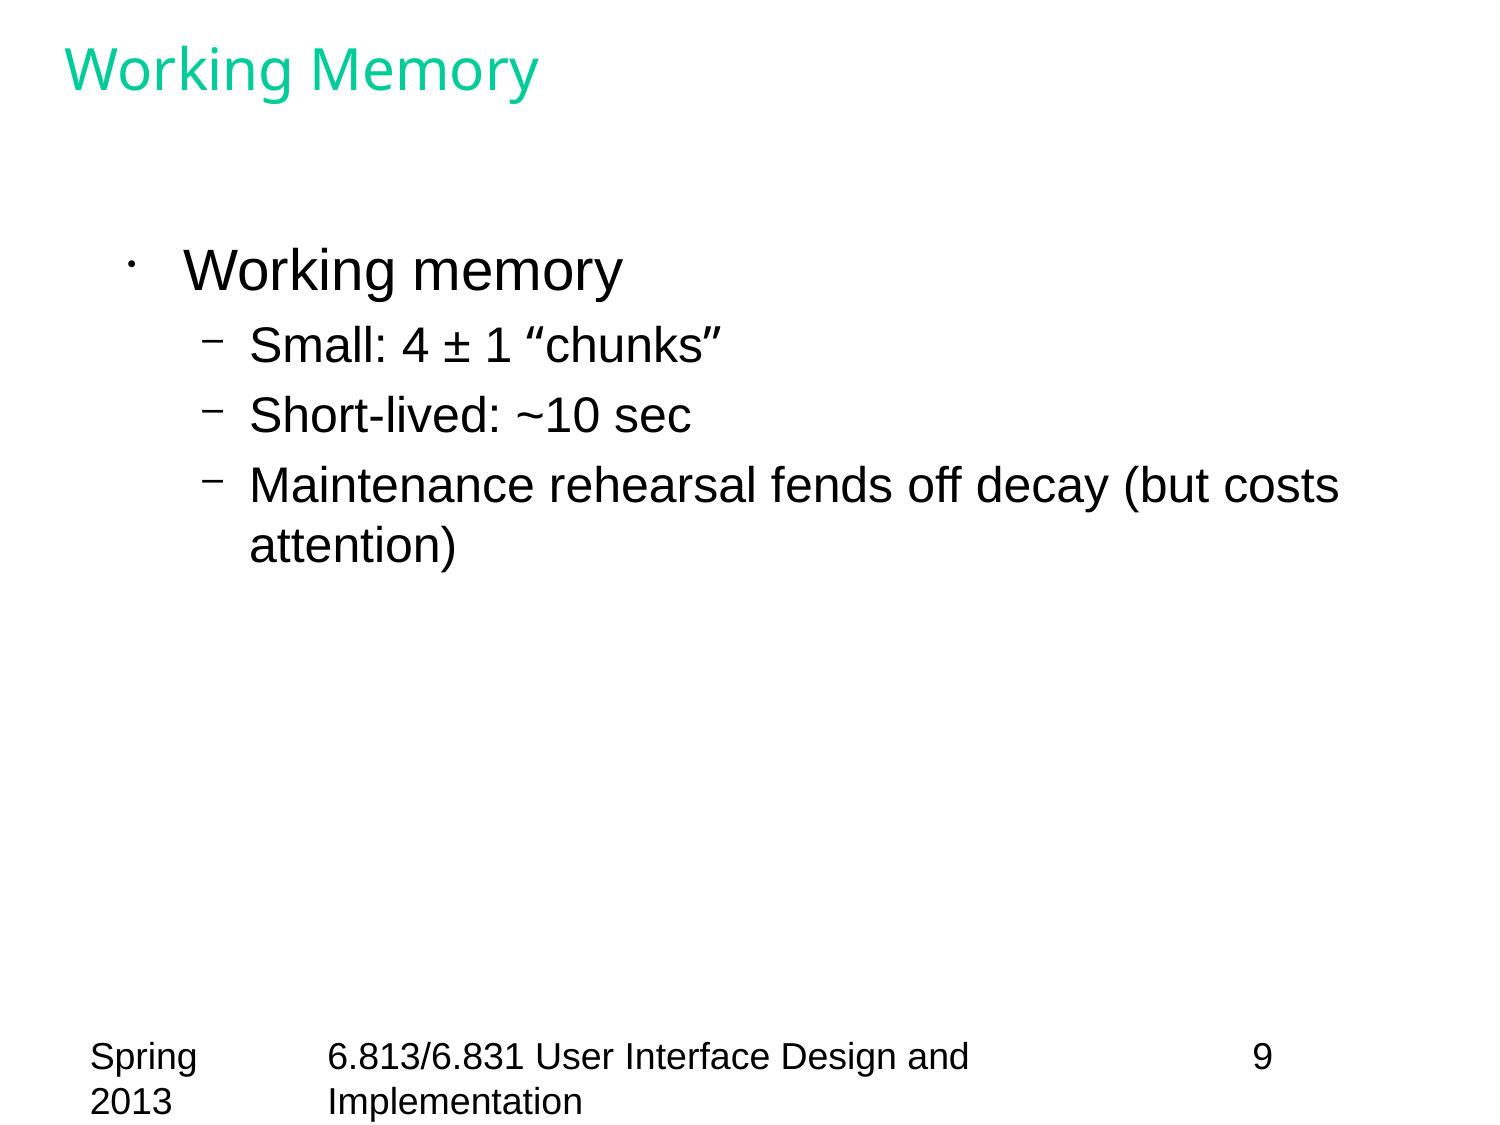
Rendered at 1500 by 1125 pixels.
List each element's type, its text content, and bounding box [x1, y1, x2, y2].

footer 6.813/6.831 User Interface Design and Implementation [312, 1024, 1225, 1103]
title Working Memory [50, 24, 1438, 150]
slide_number Spring 2013 [75, 1024, 300, 1103]
slide_number <number> [1237, 1024, 1425, 1103]
list Working memory Small: 4 ± 1 “chunks” Short-lived: ~10 sec Maintenance rehearsal fends off decay (but costs attention) [112, 224, 1388, 1000]
